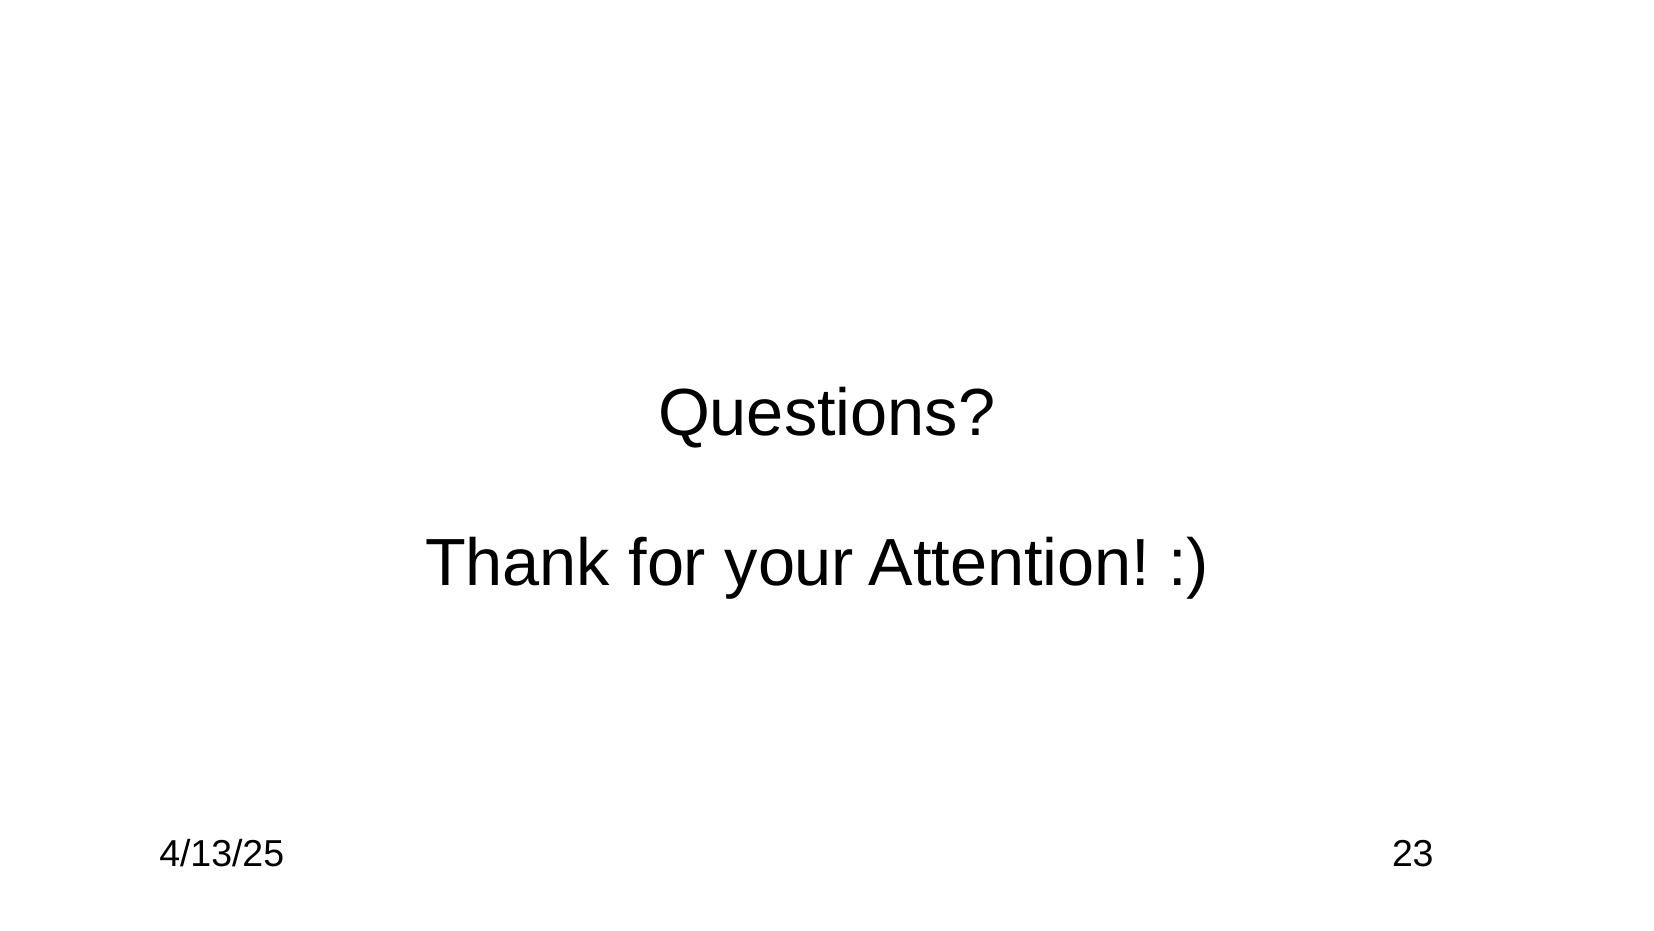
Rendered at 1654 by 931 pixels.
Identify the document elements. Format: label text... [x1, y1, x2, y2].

subtitle Questions? Thank for your Attention! :) [82, 217, 1571, 758]
